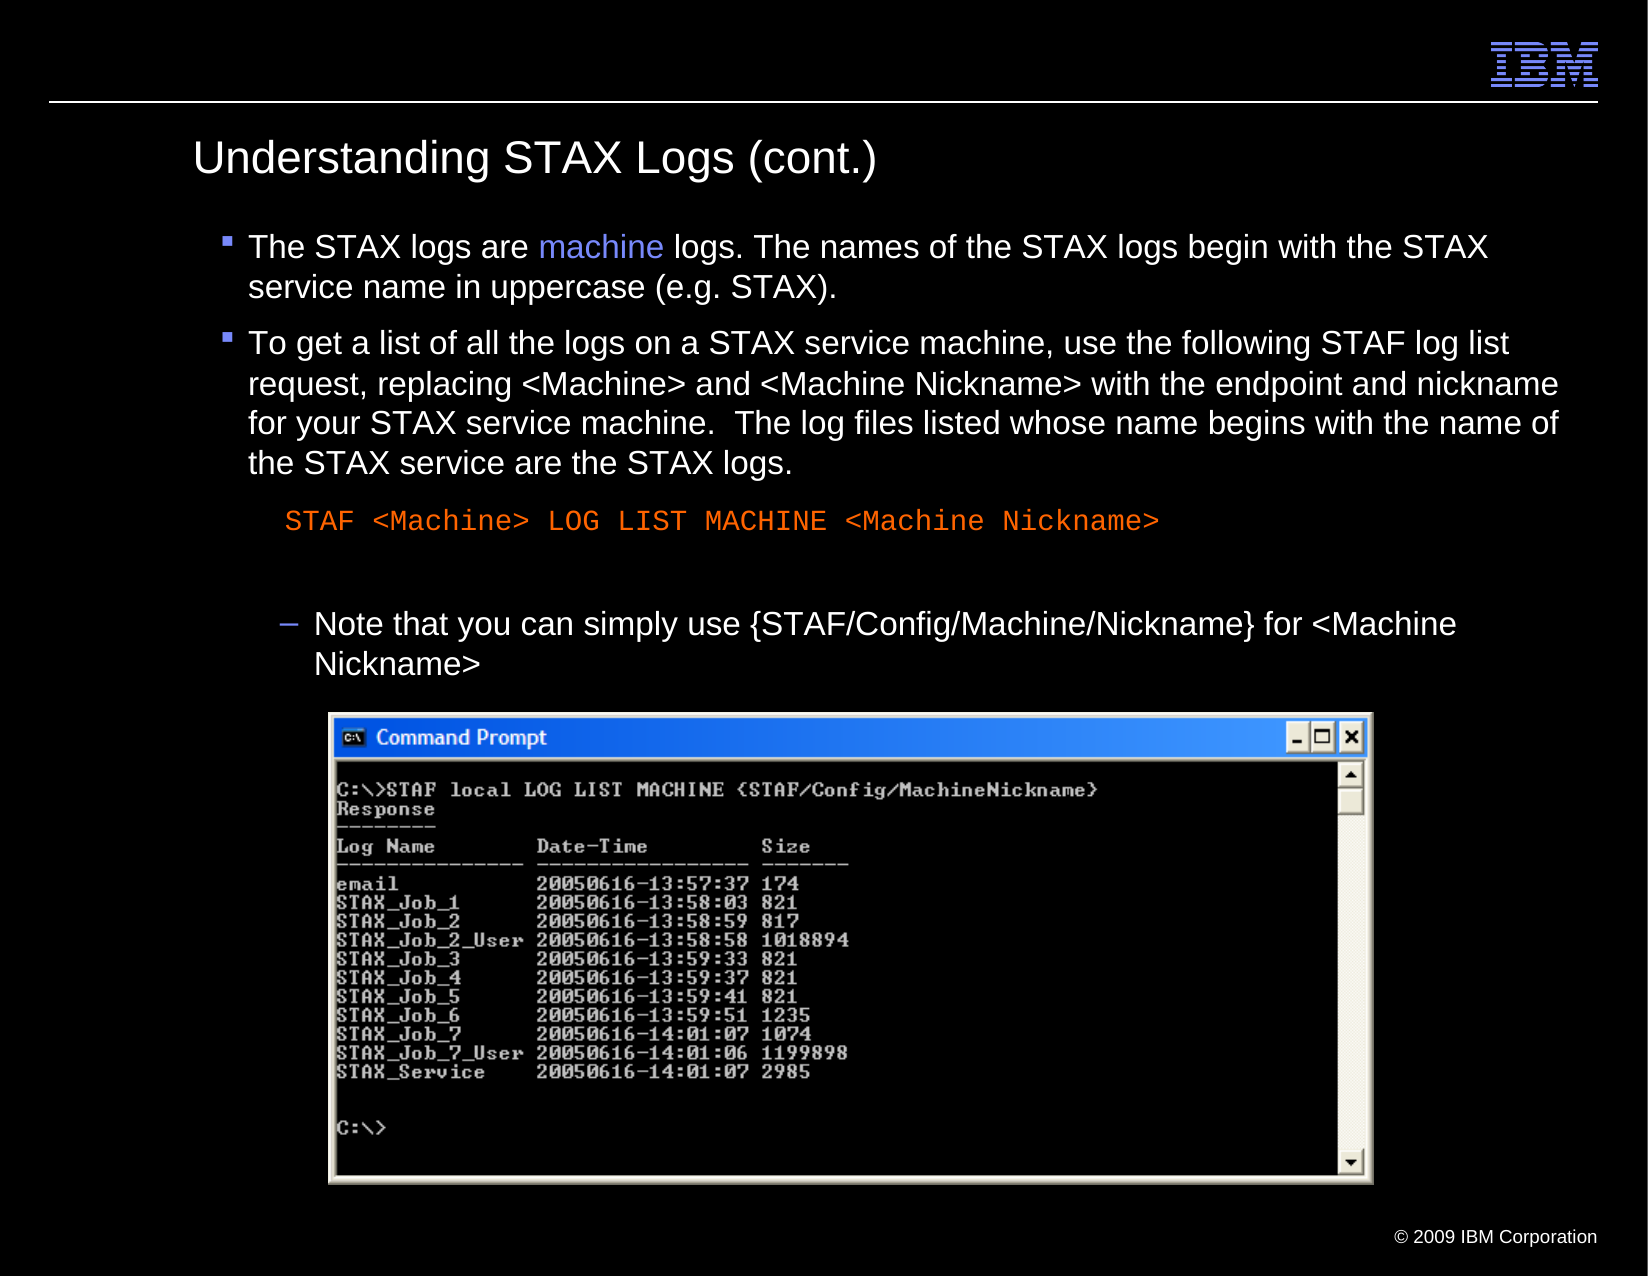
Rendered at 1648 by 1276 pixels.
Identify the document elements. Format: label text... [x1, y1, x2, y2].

title Understanding STAX Logs (cont.) [175, 125, 1648, 219]
picture [1491, 42, 1598, 87]
text_box The STAX logs are machine logs. The names of the STAX logs begin with the STAX service name in uppercase (e.g. STAX). To get a list of all the logs on a STAX service machine, use the following STAF log list request, replacing <Machine> and <Machine Nickname> with the endpoint and nickname for your STAX service machine. The log files listed whose name begins with the name of the STAX service are the STAX logs. STAF <Machine> LOG LIST MACHINE <Machine Nickname> Note that you can simply use {STAF/Config/Machine/Nickname} for <Machine Nickname> [219, 225, 1570, 734]
picture [328, 712, 1374, 1185]
